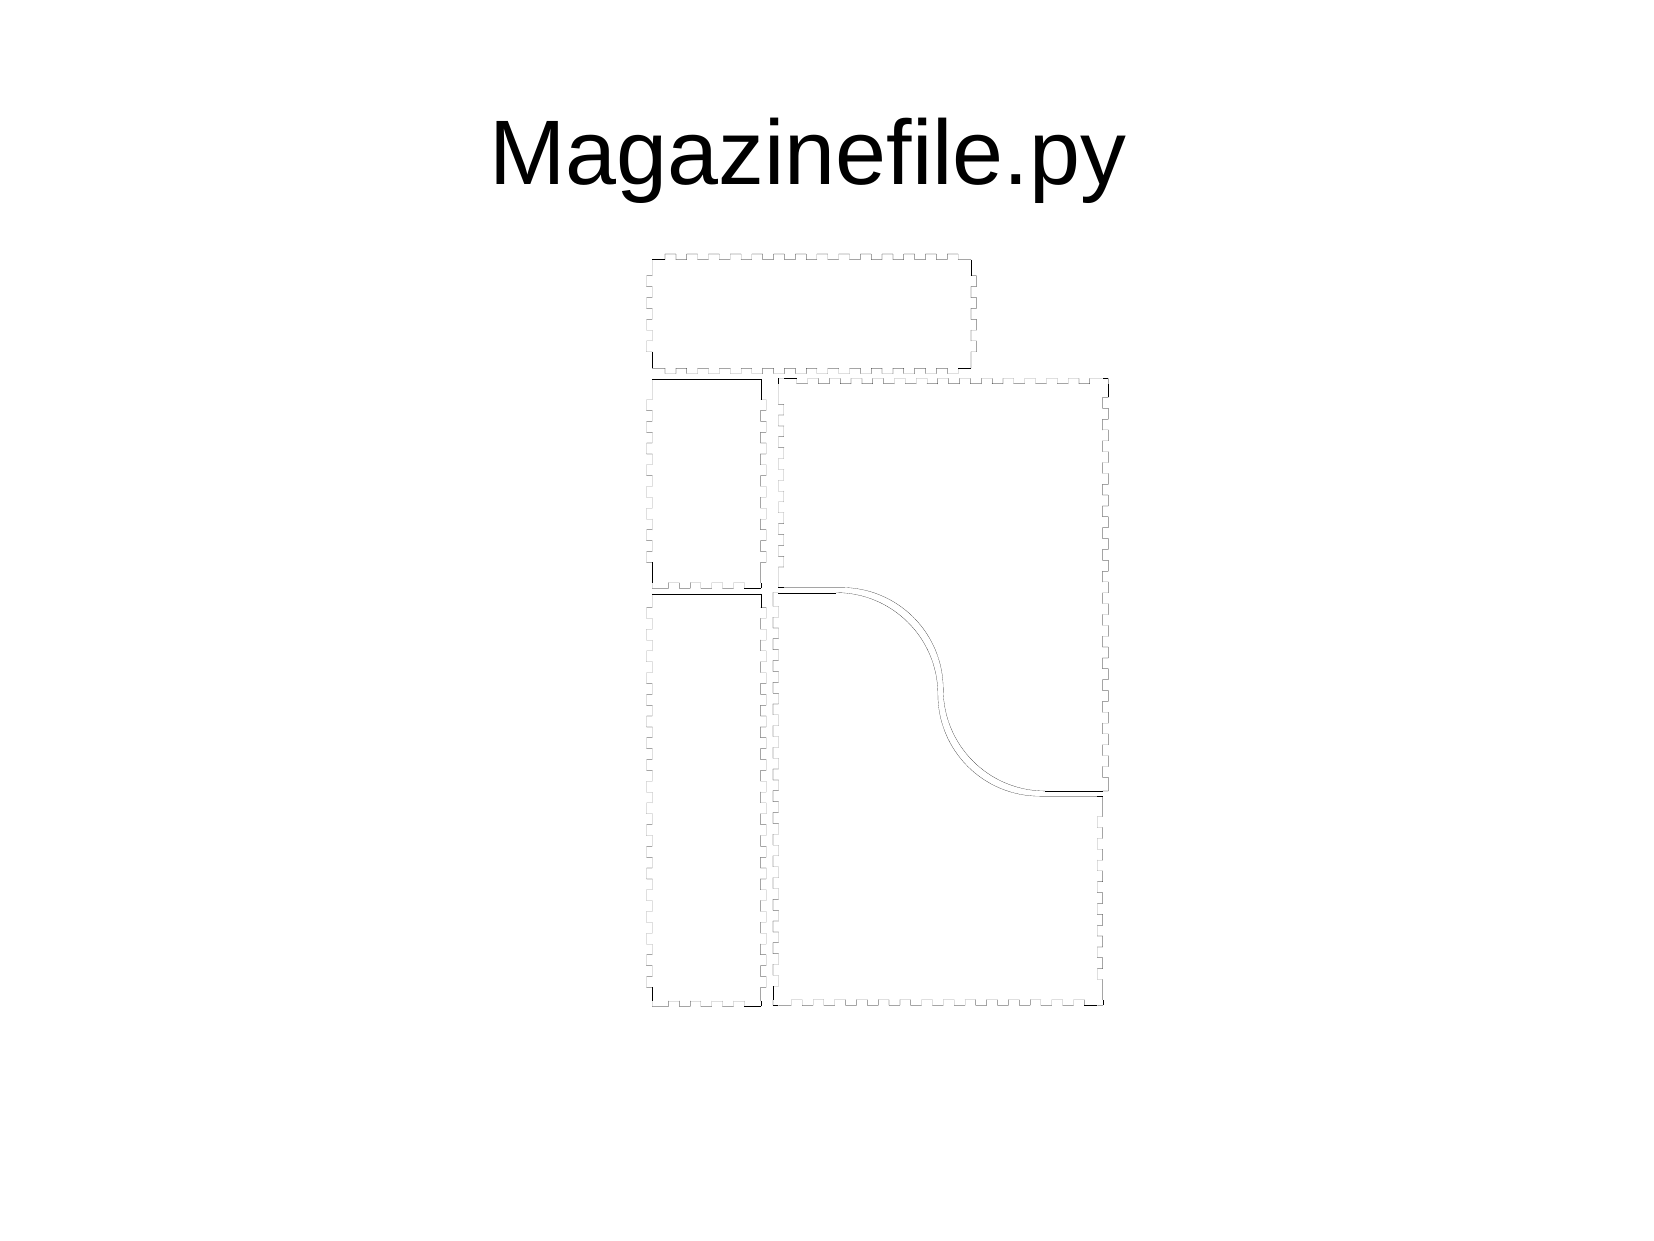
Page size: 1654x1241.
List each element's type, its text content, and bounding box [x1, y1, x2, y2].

title Magazinefile.py [82, 49, 1571, 257]
picture [643, 257, 1115, 1010]
